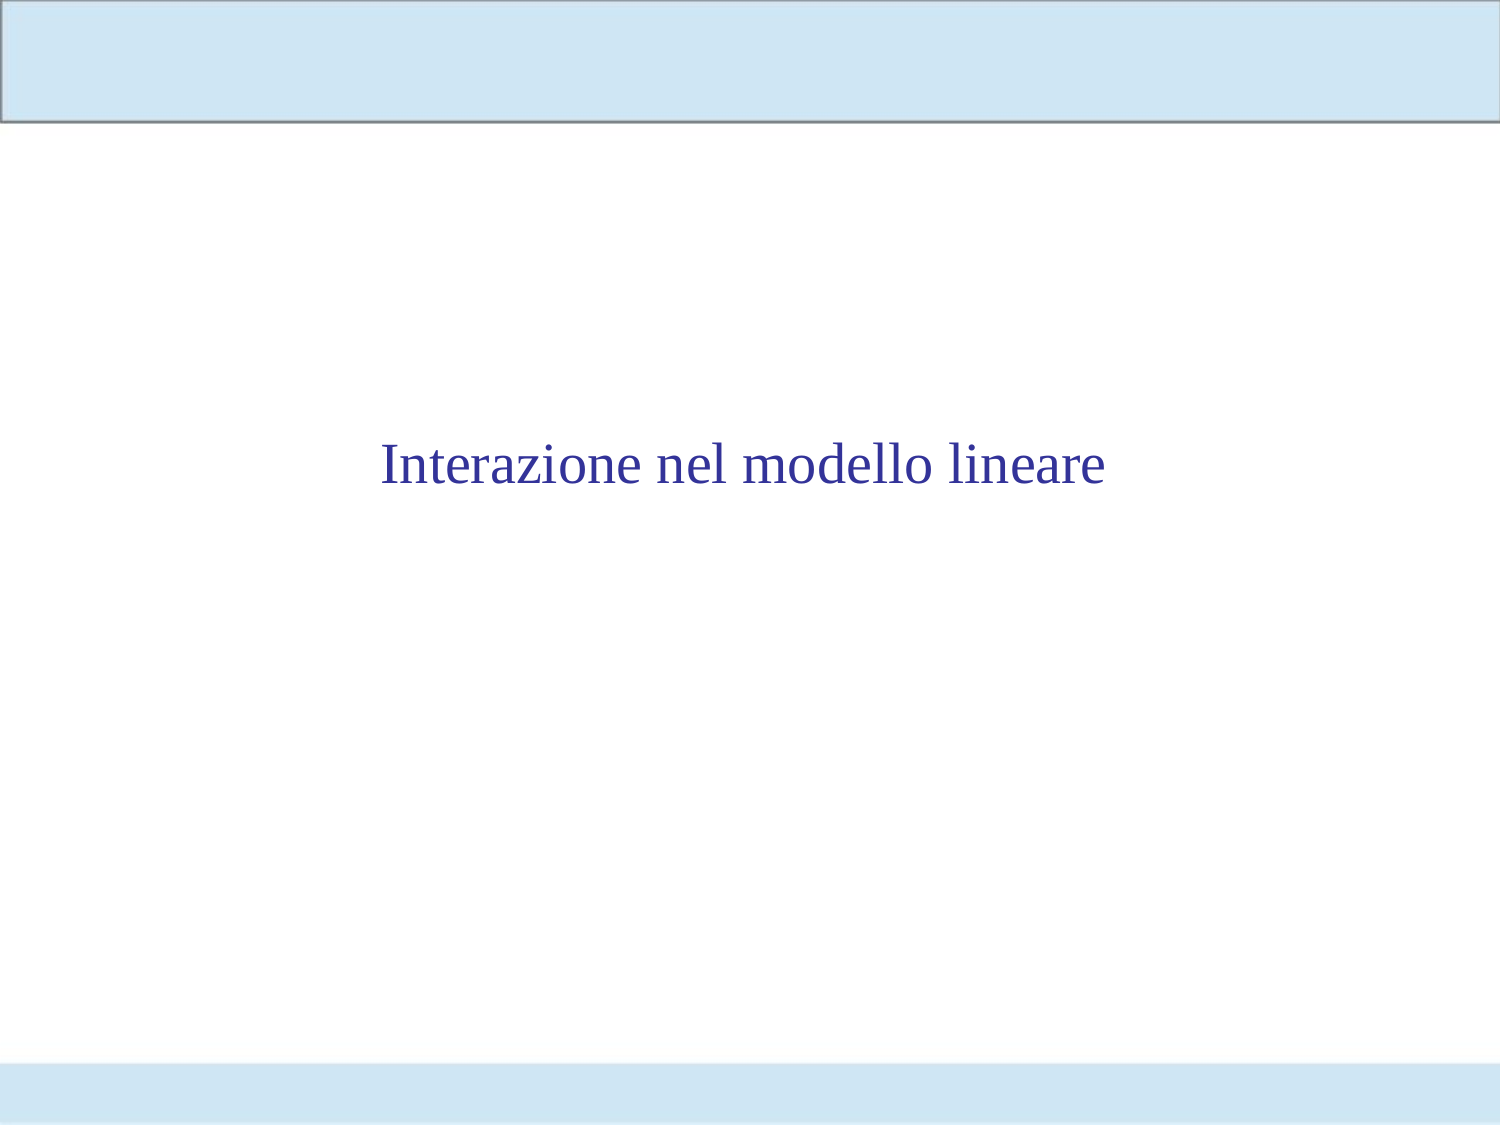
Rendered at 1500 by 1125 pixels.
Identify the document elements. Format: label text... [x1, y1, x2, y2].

title Interazione nel modello lineare [212, 412, 1276, 508]
picture [0, 0, 1500, 1125]
